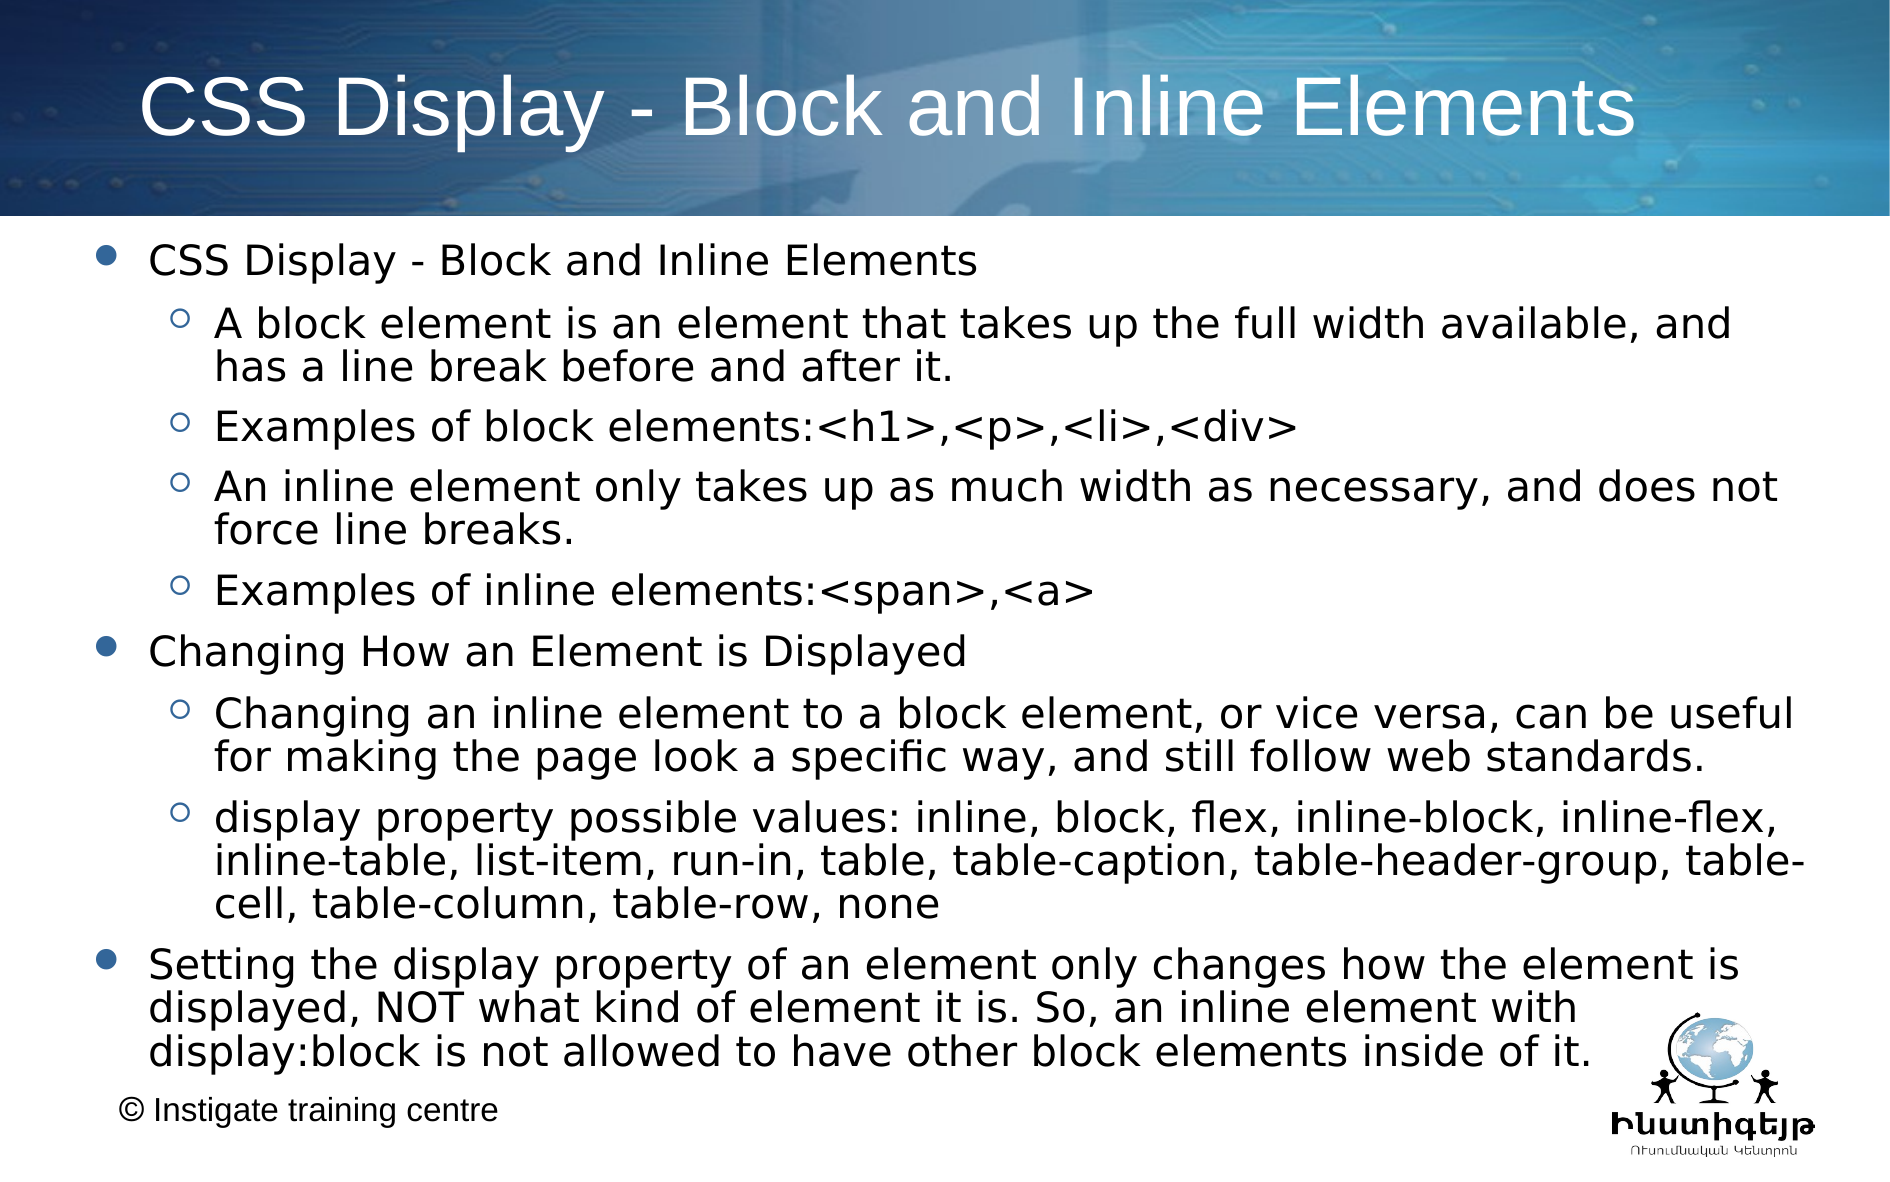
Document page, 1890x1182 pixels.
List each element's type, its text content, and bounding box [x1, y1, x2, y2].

picture [1612, 1014, 1815, 1157]
picture [0, 0, 1890, 216]
list CSS Display - Block and Inline Elements A block element is an element that takes up the full width available, and has a line break before and after it. Examples of block elements:<h1>,<p>,<li>,<div> An inline element only takes up as much width as necessary, and does not force line breaks. Examples of inline elements:<span>,<a> Changing How an Element is Displayed Changing an inline element to a block element, or vice versa, can be useful for making the page look a specific way, and still follow web standards. display property possible values: inline, block, flex, inline-block, inline-flex, inline-table, list-item, run-in, table, table-caption, table-header-group, table-cell, table-column, table-row, none Setting the display property of an element only changes how the element is displayed, NOT what kind of element it is. So, an inline element with display:block is not allowed to have other block elements inside of it. [93, 241, 1820, 268]
